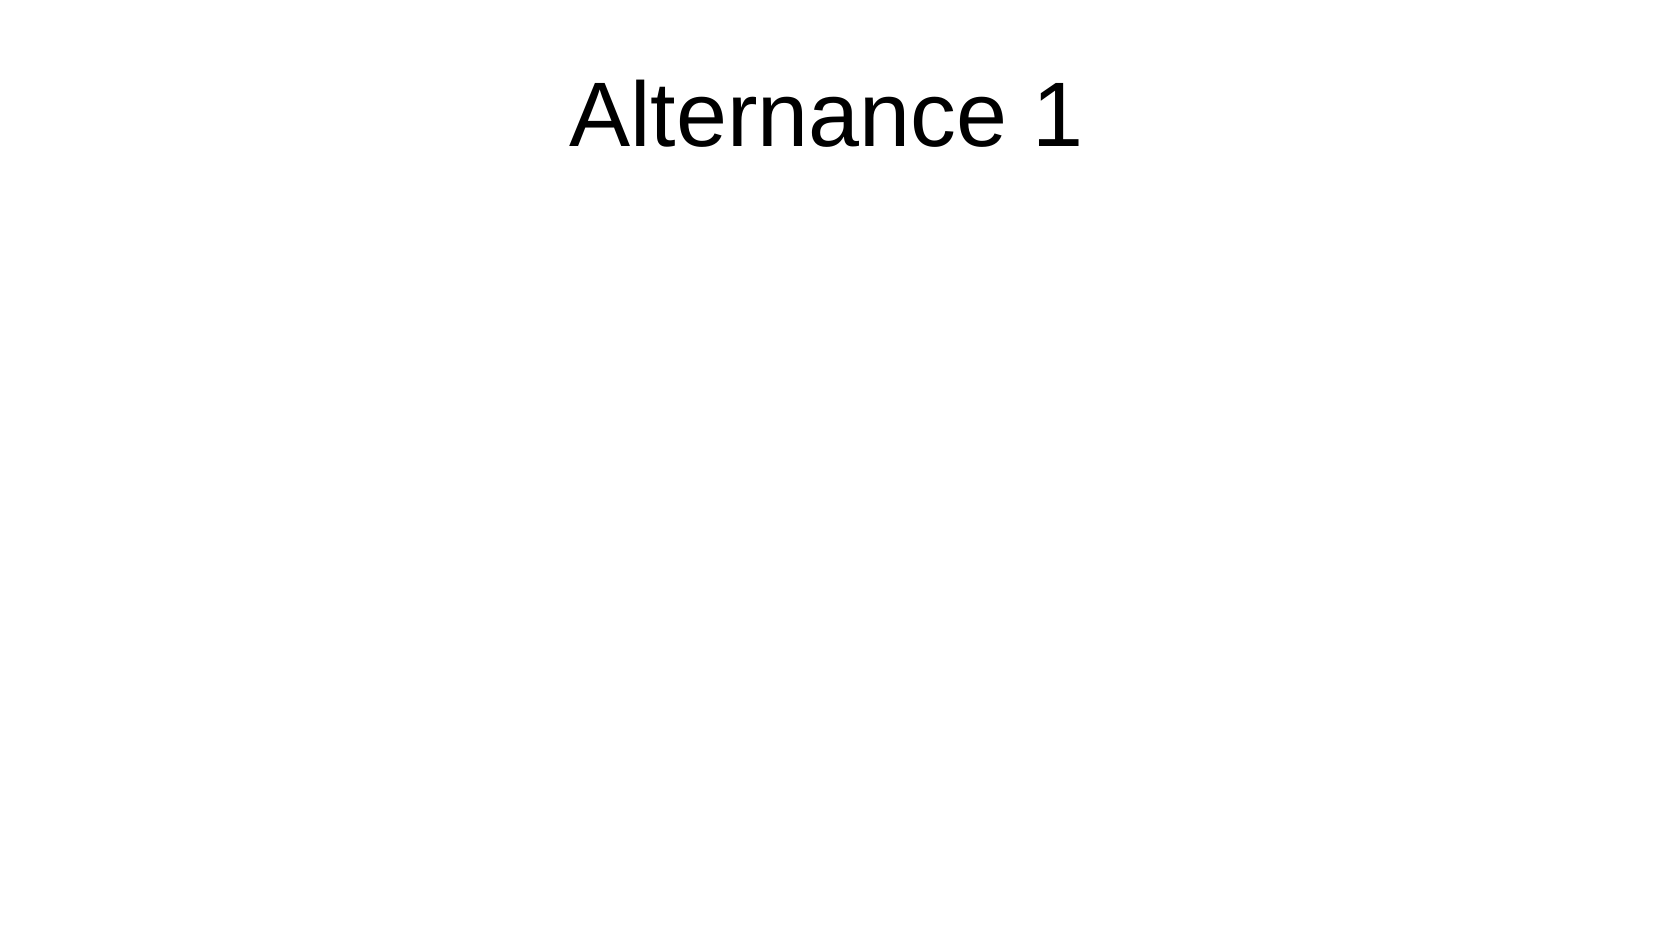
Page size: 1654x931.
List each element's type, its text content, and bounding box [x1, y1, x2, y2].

title Alternance 1 [82, 37, 1571, 193]
